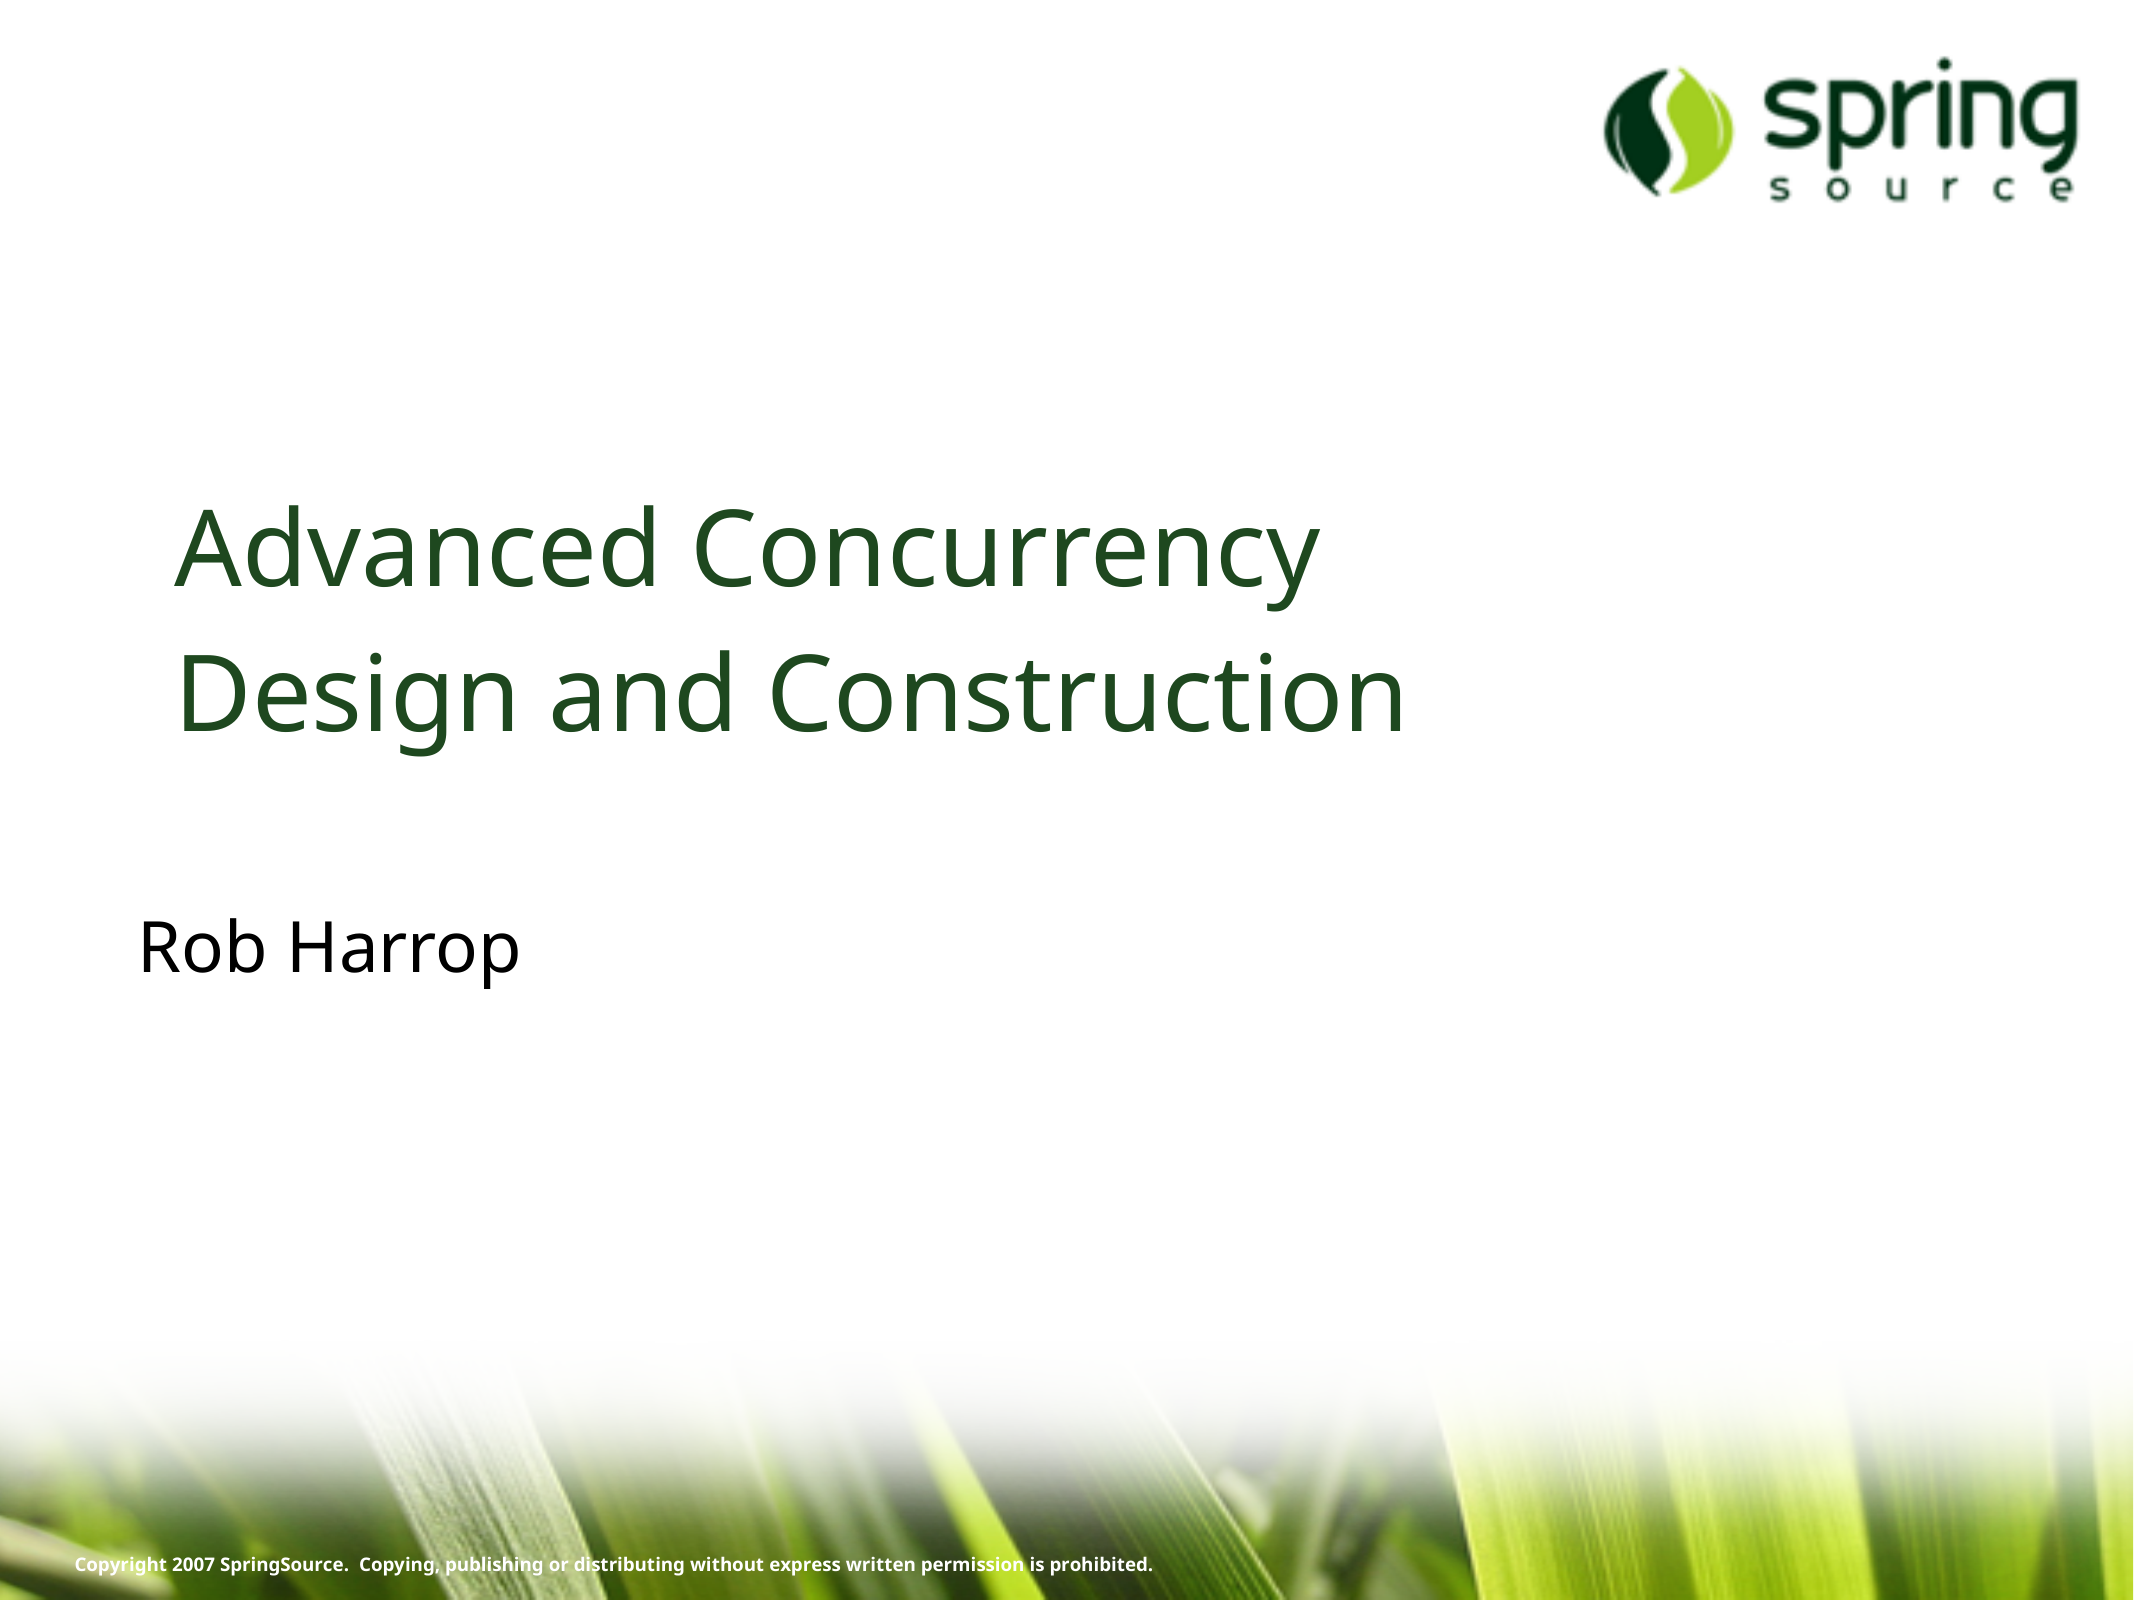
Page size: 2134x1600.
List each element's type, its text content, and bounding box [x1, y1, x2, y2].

title Advanced Concurrency Design and Construction [153, 484, 1967, 752]
text_box Rob Harrop [116, 885, 2017, 1201]
picture [1555, 46, 2134, 224]
picture [0, 1340, 2134, 1600]
